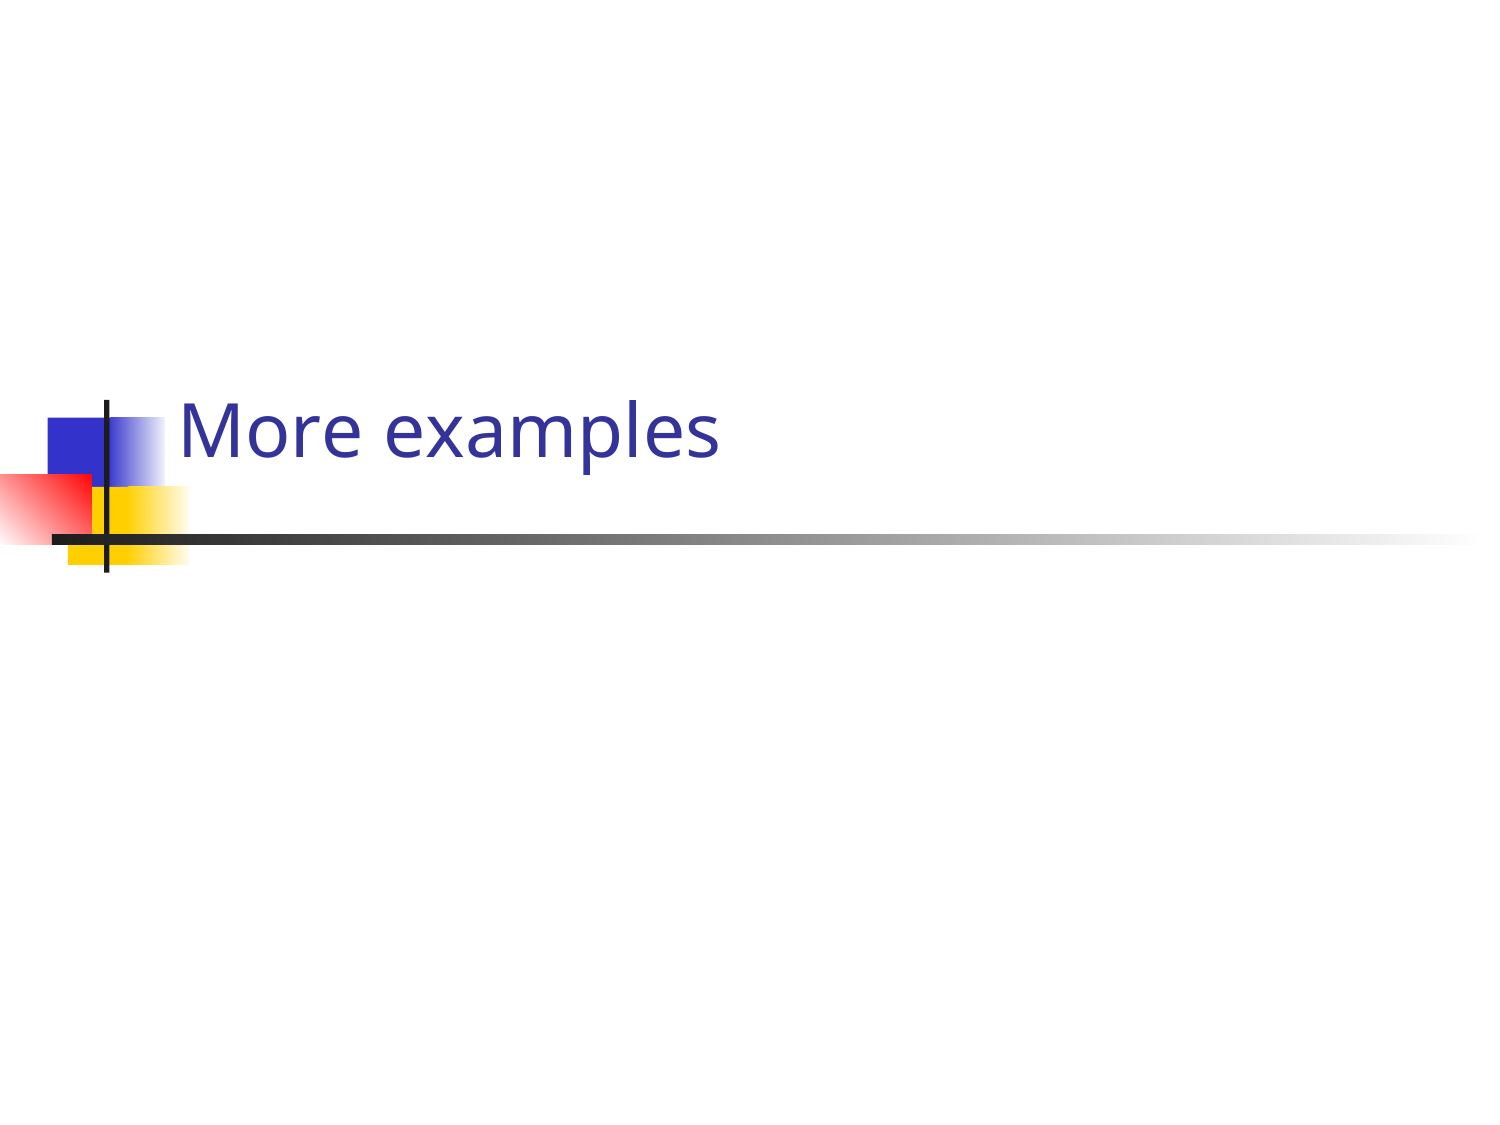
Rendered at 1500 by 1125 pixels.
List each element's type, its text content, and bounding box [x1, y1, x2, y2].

title More examples [162, 299, 1438, 488]
